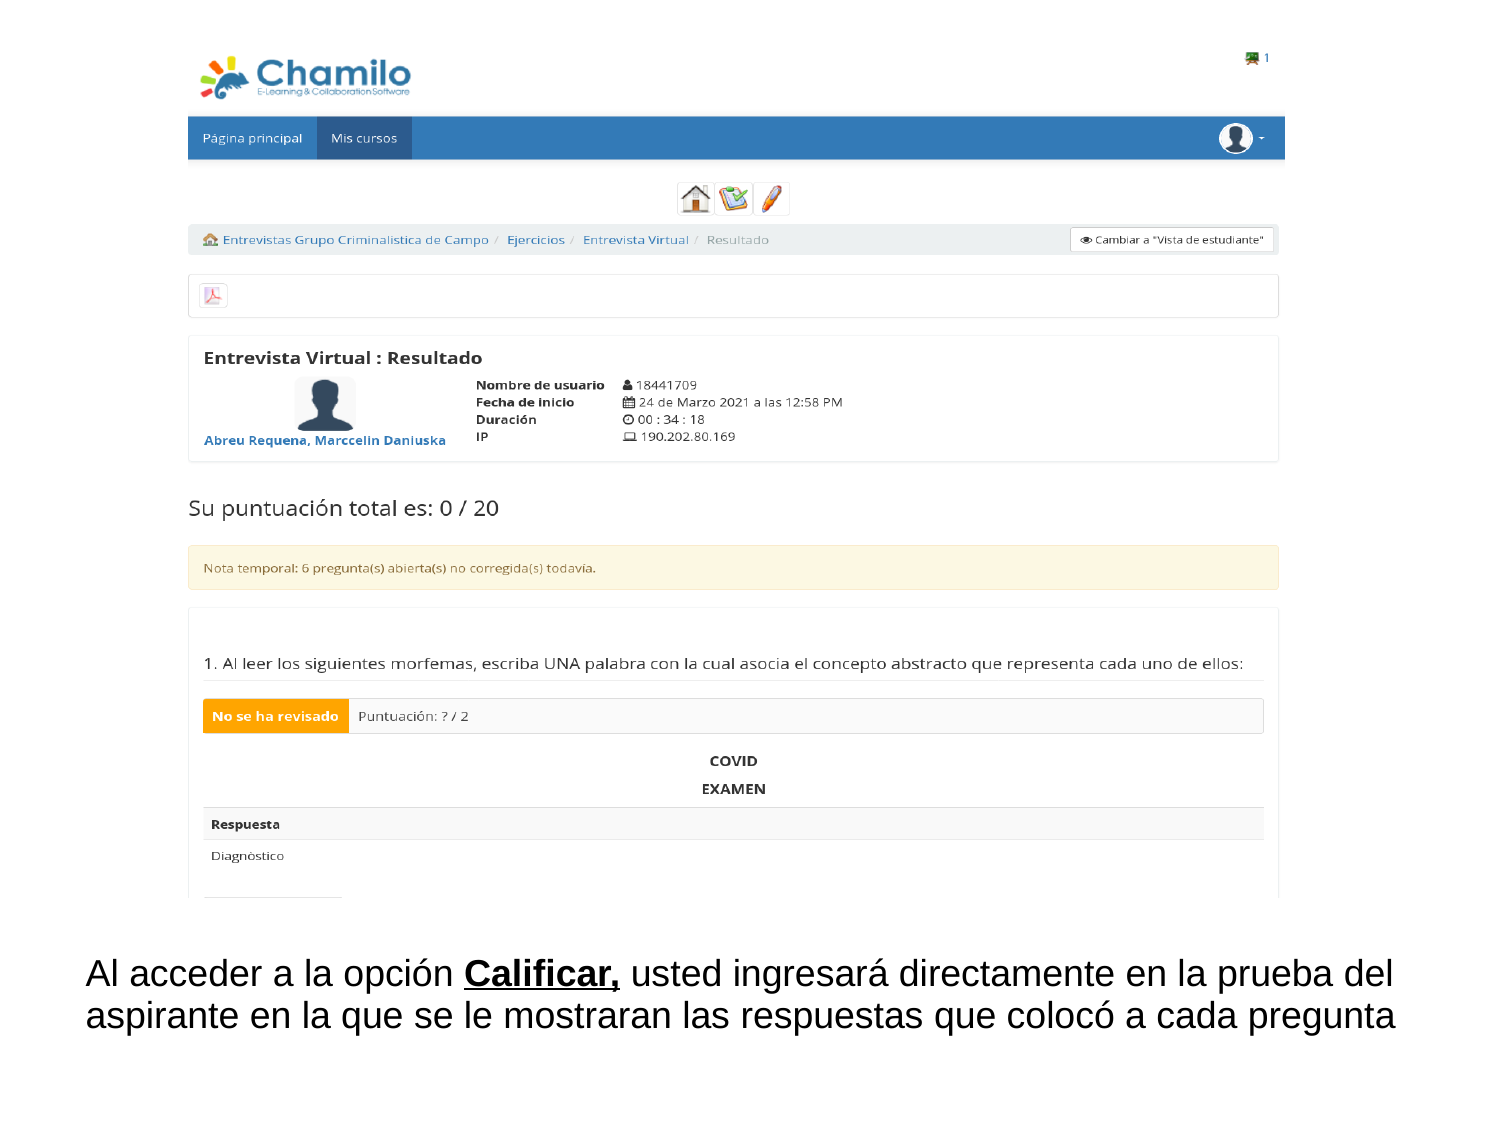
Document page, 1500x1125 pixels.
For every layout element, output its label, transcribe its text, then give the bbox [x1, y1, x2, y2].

text_box Al acceder a la opción Calificar, usted ingresará directamente en la prueba del aspirante en la que se le mostraran las respuestas que colocó a cada pregunta [70, 944, 1430, 1044]
picture [188, 48, 1285, 898]
